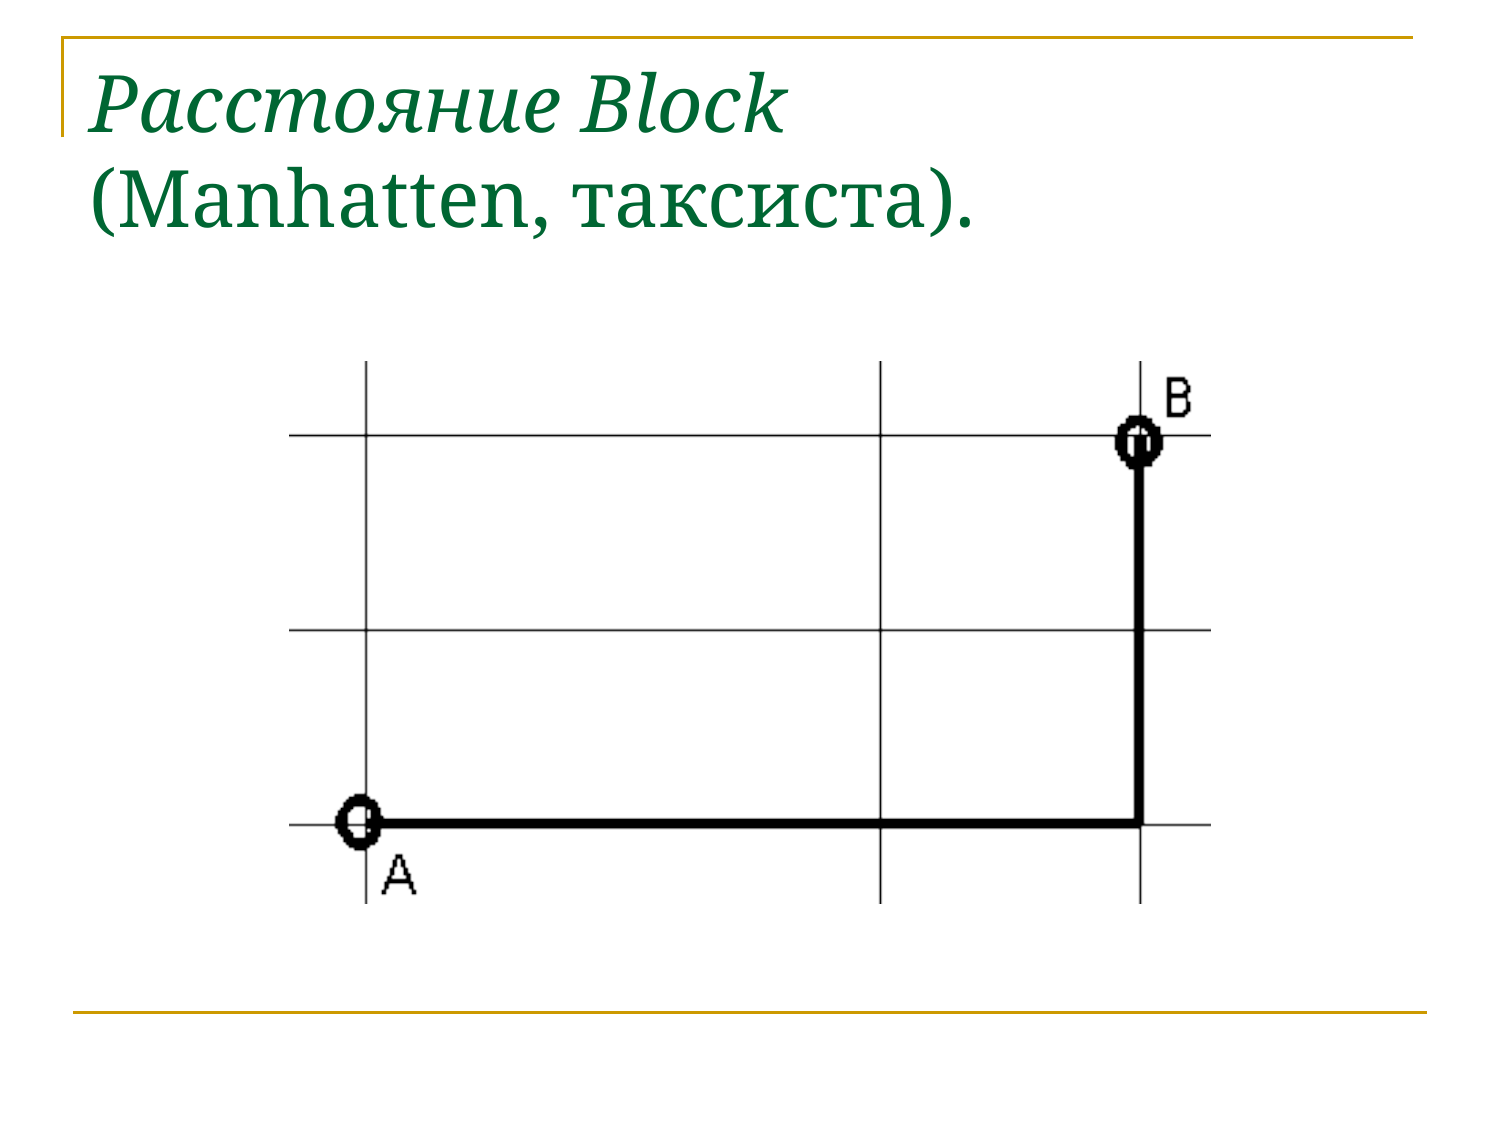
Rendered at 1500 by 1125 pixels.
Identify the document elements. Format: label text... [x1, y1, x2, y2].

title Расстояние Block (Manhatten, таксиста). [75, 45, 1426, 233]
picture [289, 361, 1211, 904]
